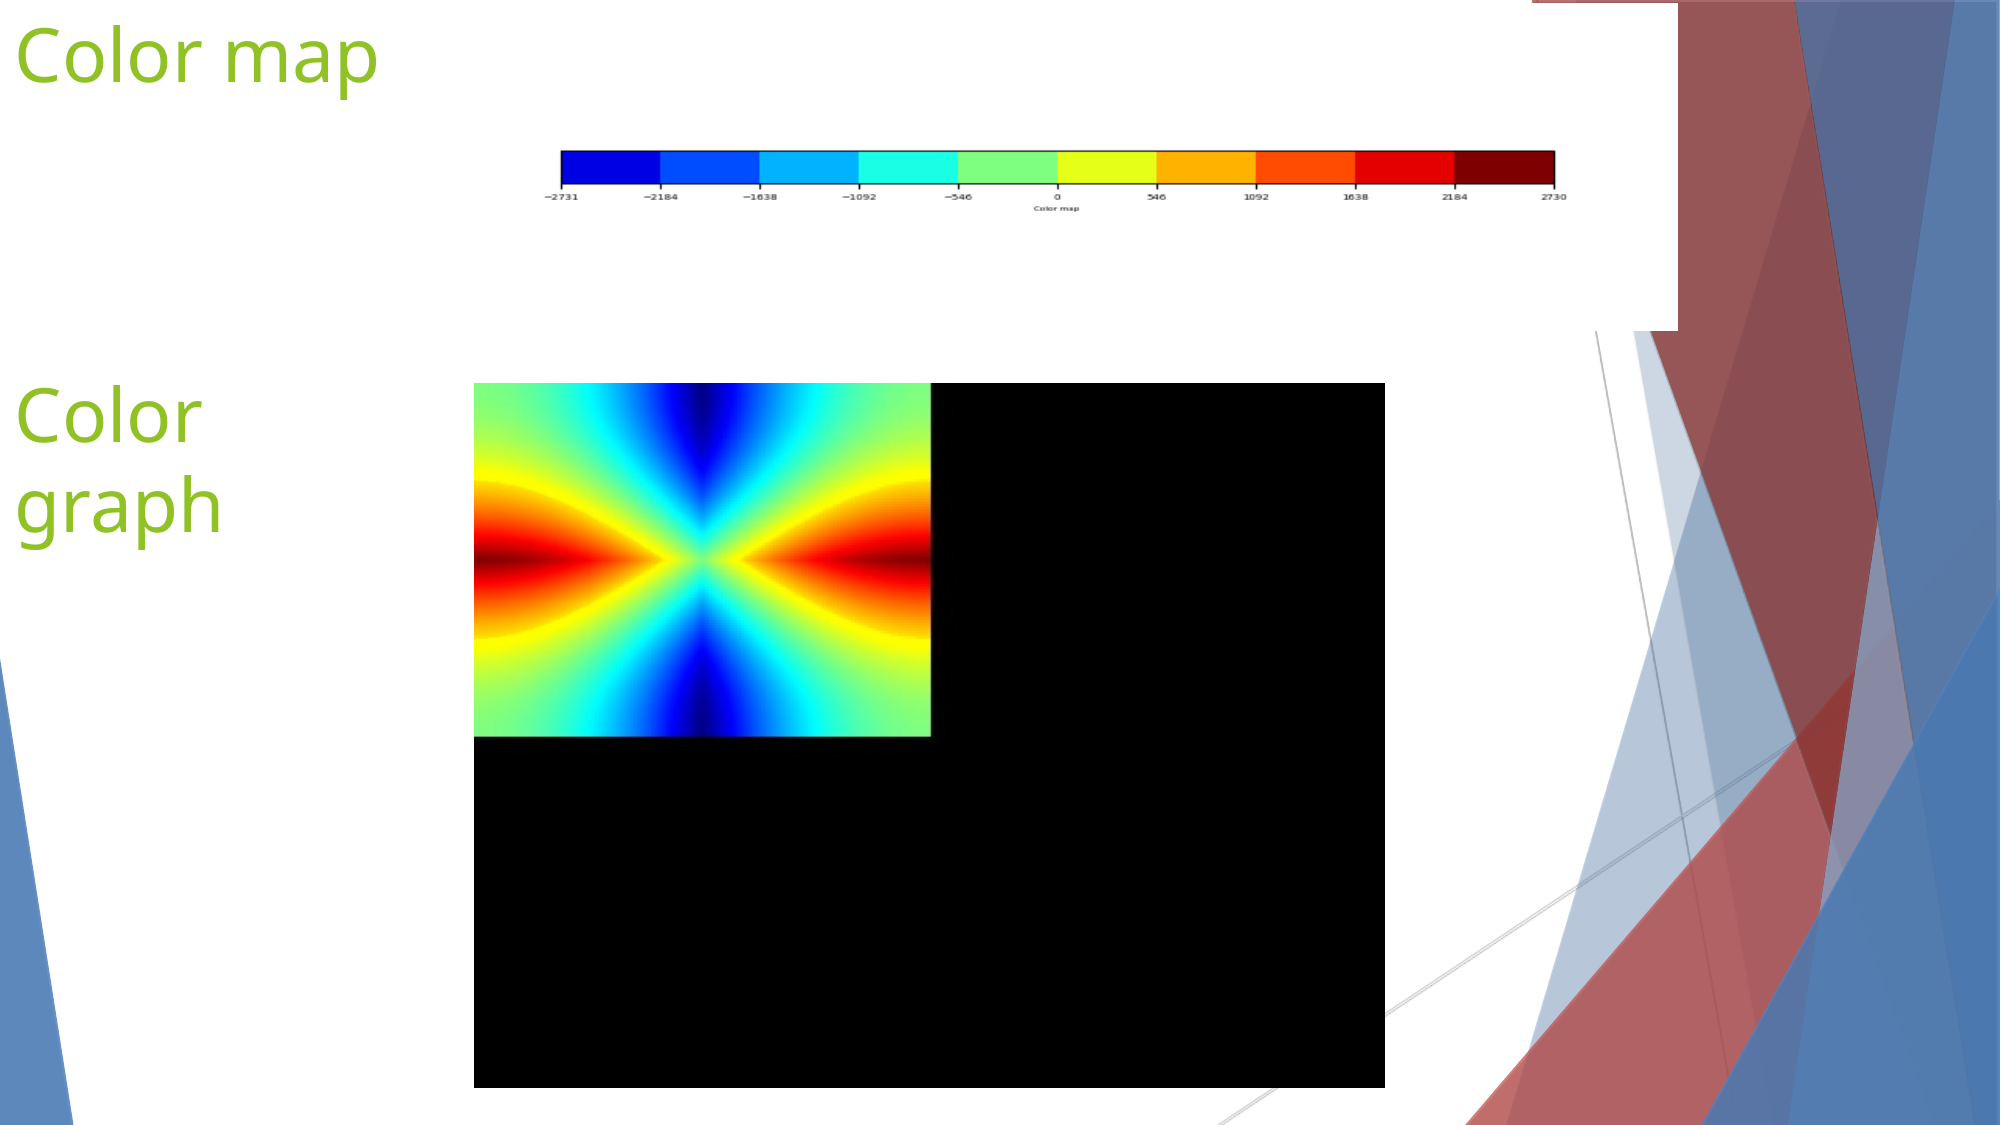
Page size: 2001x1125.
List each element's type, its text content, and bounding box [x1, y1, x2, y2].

picture [624, 383, 780, 514]
picture [437, 3, 1678, 331]
picture [474, 383, 1385, 1088]
text_box Color map Color graph [0, 0, 448, 554]
